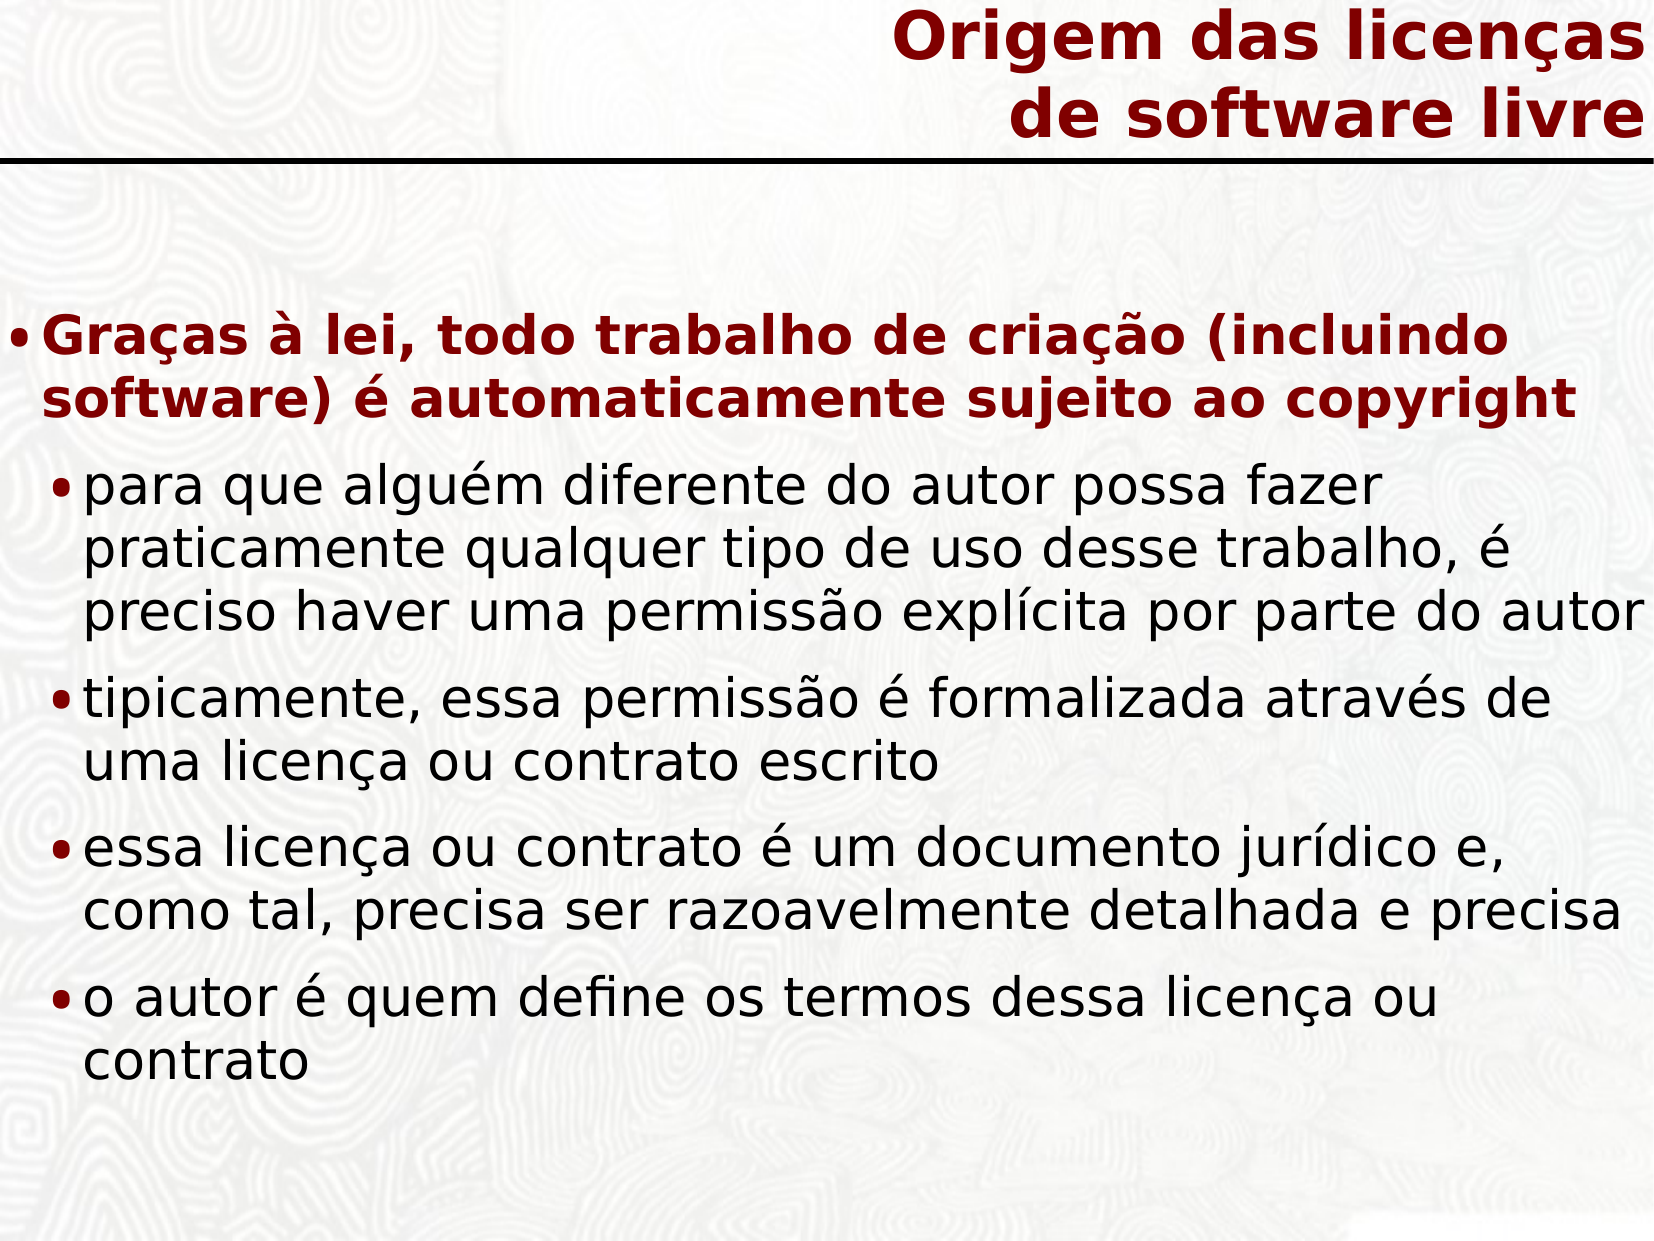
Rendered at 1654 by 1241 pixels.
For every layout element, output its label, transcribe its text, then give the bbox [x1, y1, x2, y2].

list Graças à lei, todo trabalho de criação (incluindo software) é automaticamente sujeito ao copyright para que alguém diferente do autor possa fazer praticamente qualquer tipo de uso desse trabalho, é preciso haver uma permissão explícita por parte do autor tipicamente, essa permissão é formalizada através de uma licença ou contrato escrito essa licença ou contrato é um documento jurídico e, como tal, precisa ser razoavelmente detalhada e precisa o autor é quem define os termos dessa licença ou contrato [5, 177, 1654, 1229]
picture [0, 164, 1654, 1241]
title Origem das licenças de software livre [602, 0, 1648, 153]
picture [0, 0, 1654, 158]
